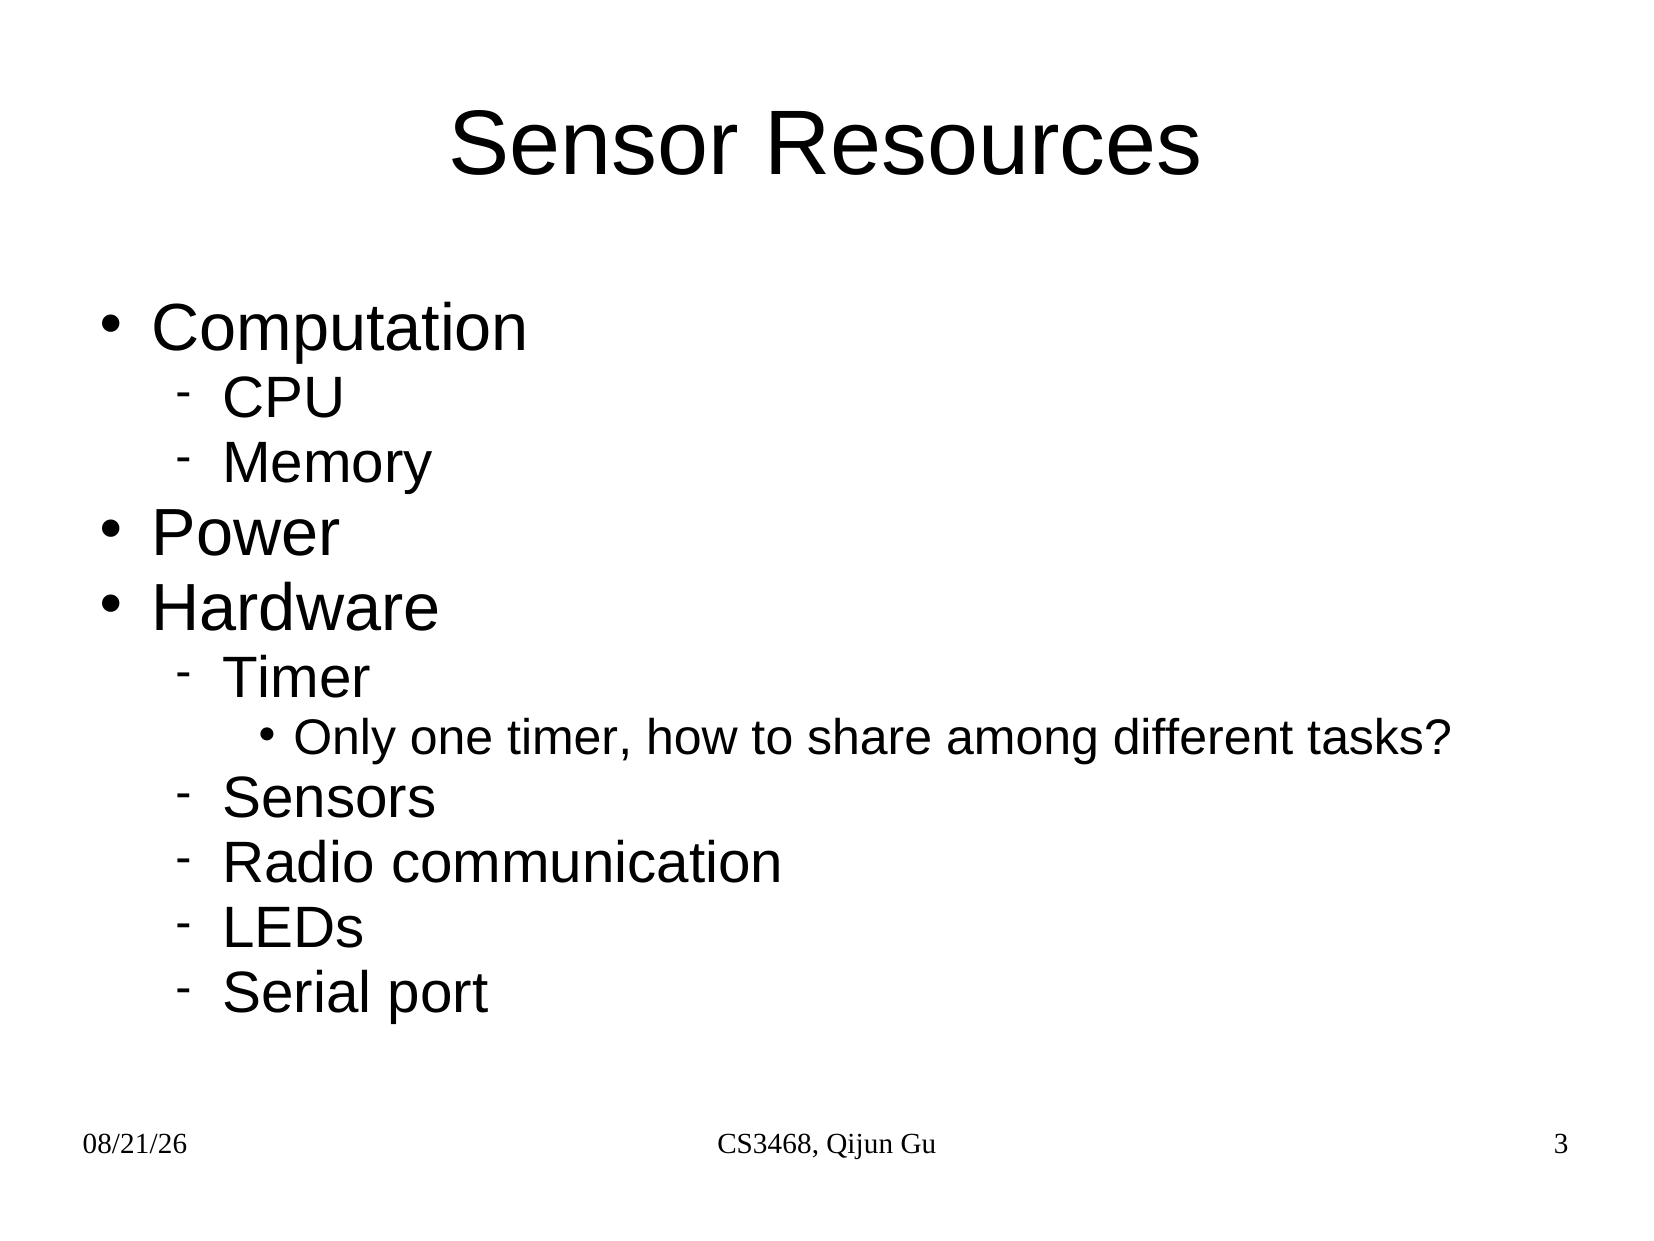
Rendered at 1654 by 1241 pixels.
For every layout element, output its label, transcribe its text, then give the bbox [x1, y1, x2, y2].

list Computation CPU Memory Power Hardware Timer Only one timer, how to share among different tasks? Sensors Radio communication LEDs Serial port [82, 290, 1570, 1094]
title Sensor Resources [82, 56, 1570, 249]
